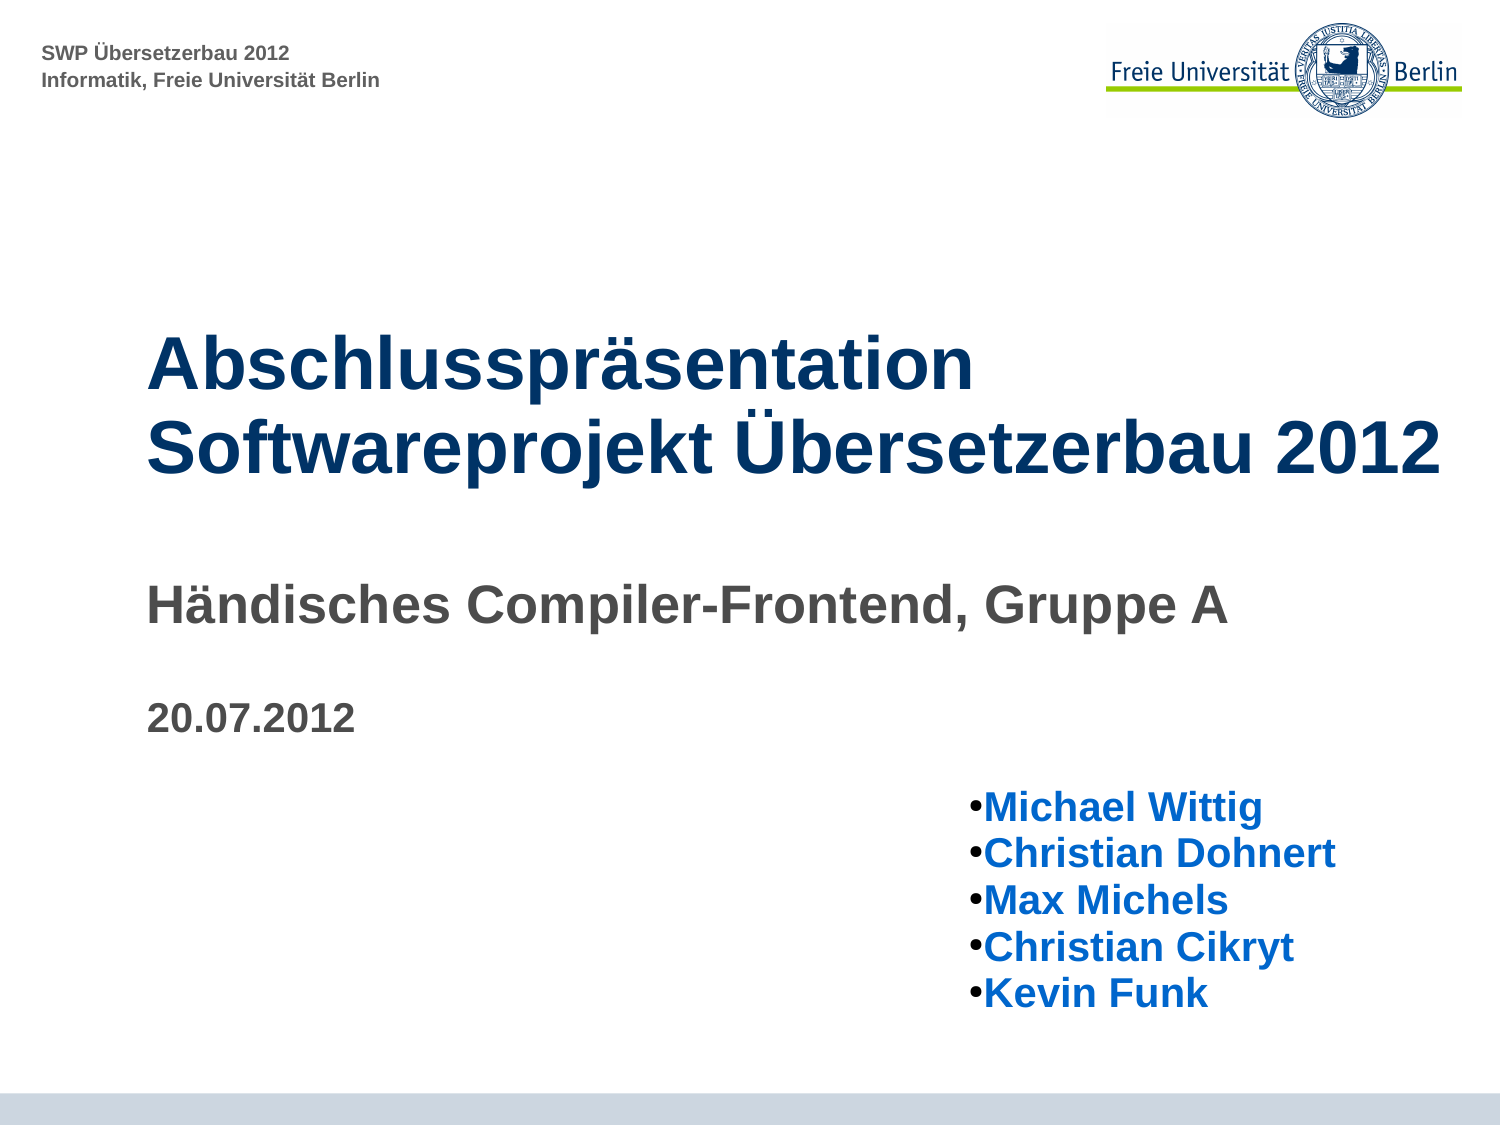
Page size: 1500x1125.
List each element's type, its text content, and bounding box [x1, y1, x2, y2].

subtitle Michael Wittig Christian Dohnert Max Michels Christian Cikryt Kevin Funk [909, 783, 1459, 1021]
picture [1106, 23, 1462, 118]
title Abschlusspräsentation Softwareprojekt Übersetzerbau 2012 Händisches Compiler-Frontend, Gruppe A 20.07.2012 [87, 322, 1459, 752]
